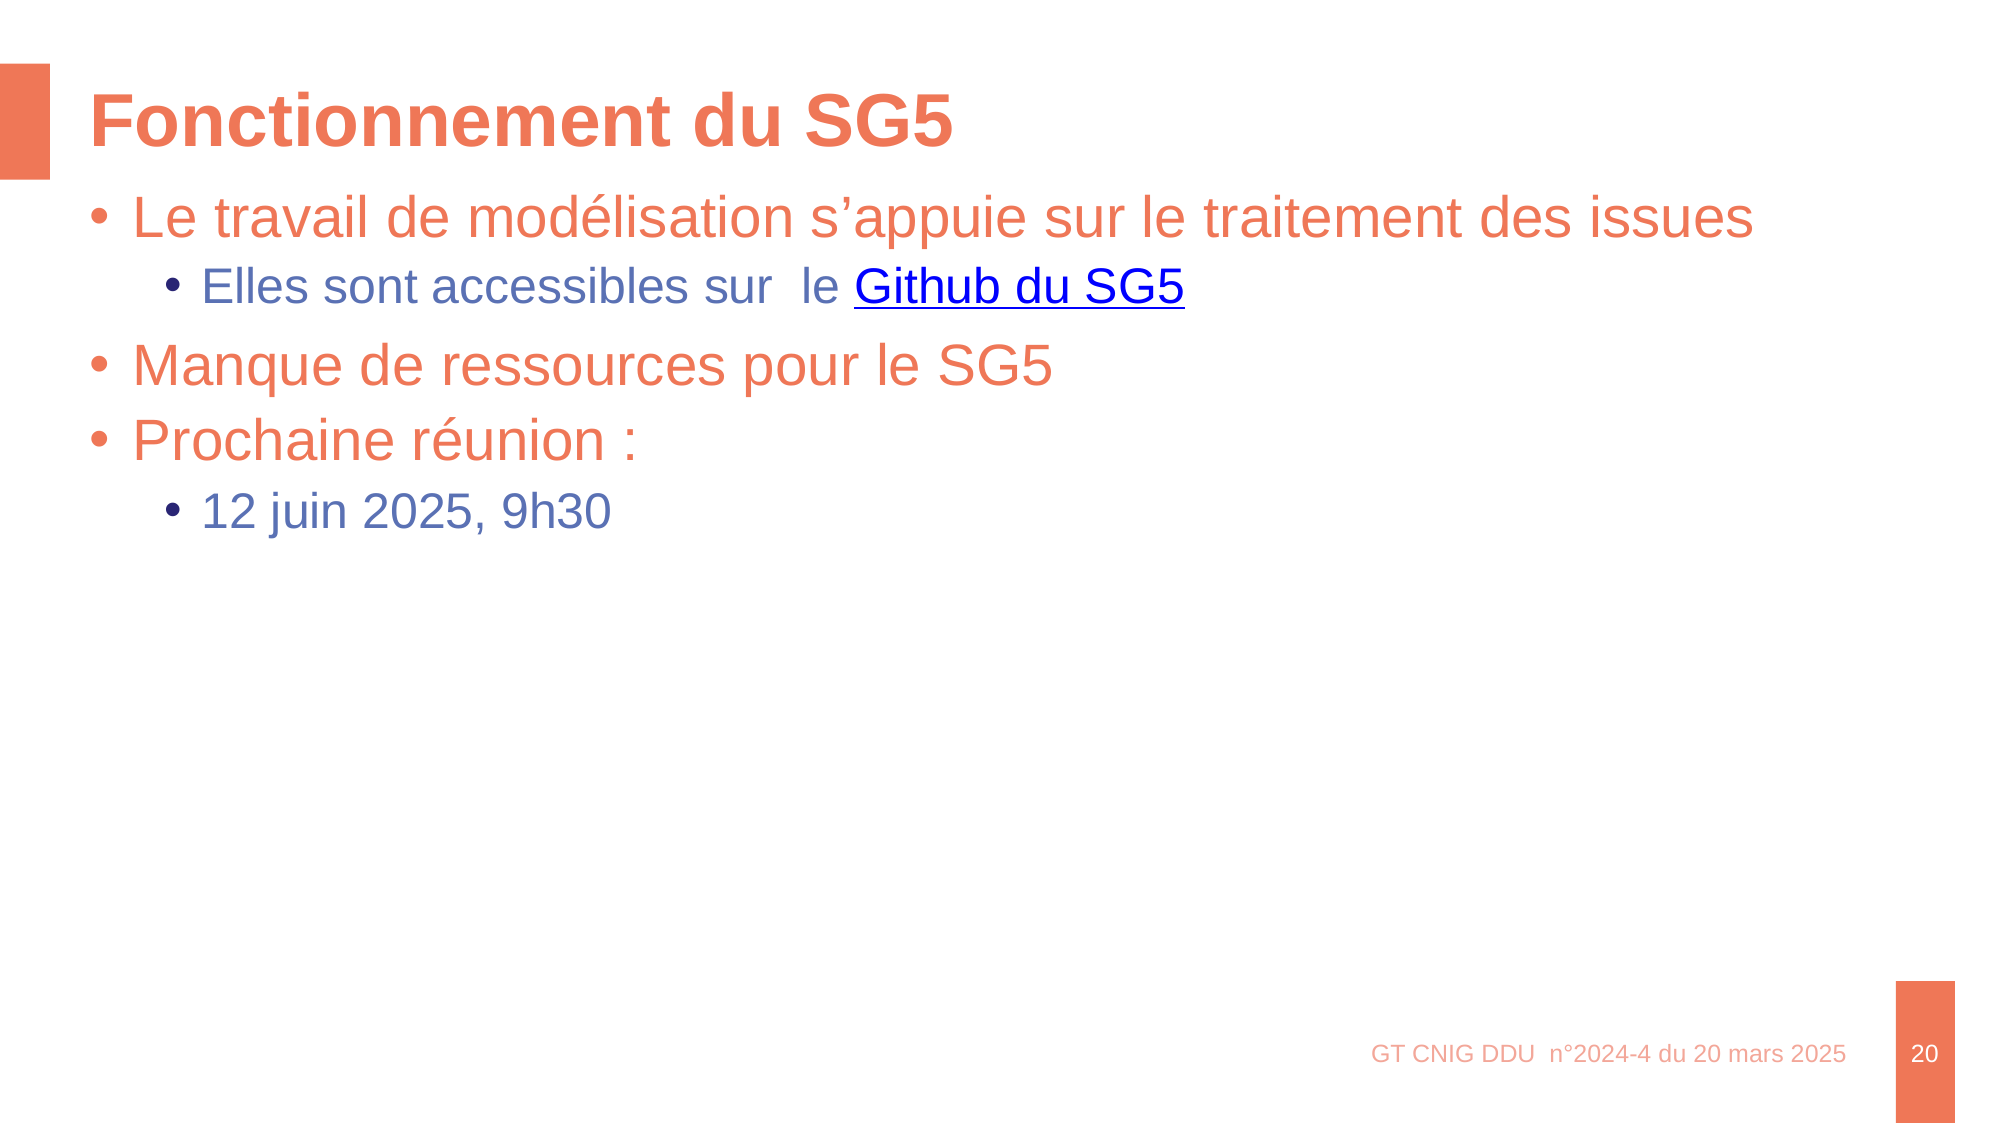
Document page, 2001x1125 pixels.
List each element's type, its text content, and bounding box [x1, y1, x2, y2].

list Le travail de modélisation s’appuie sur le traitement des issues Elles sont accessibles sur le Github du SG5 Manque de ressources pour le SG5 Prochaine réunion : 12 juin 2025, 9h30 [74, 179, 1979, 1004]
title Fonctionnement du SG5 [74, 70, 1863, 174]
